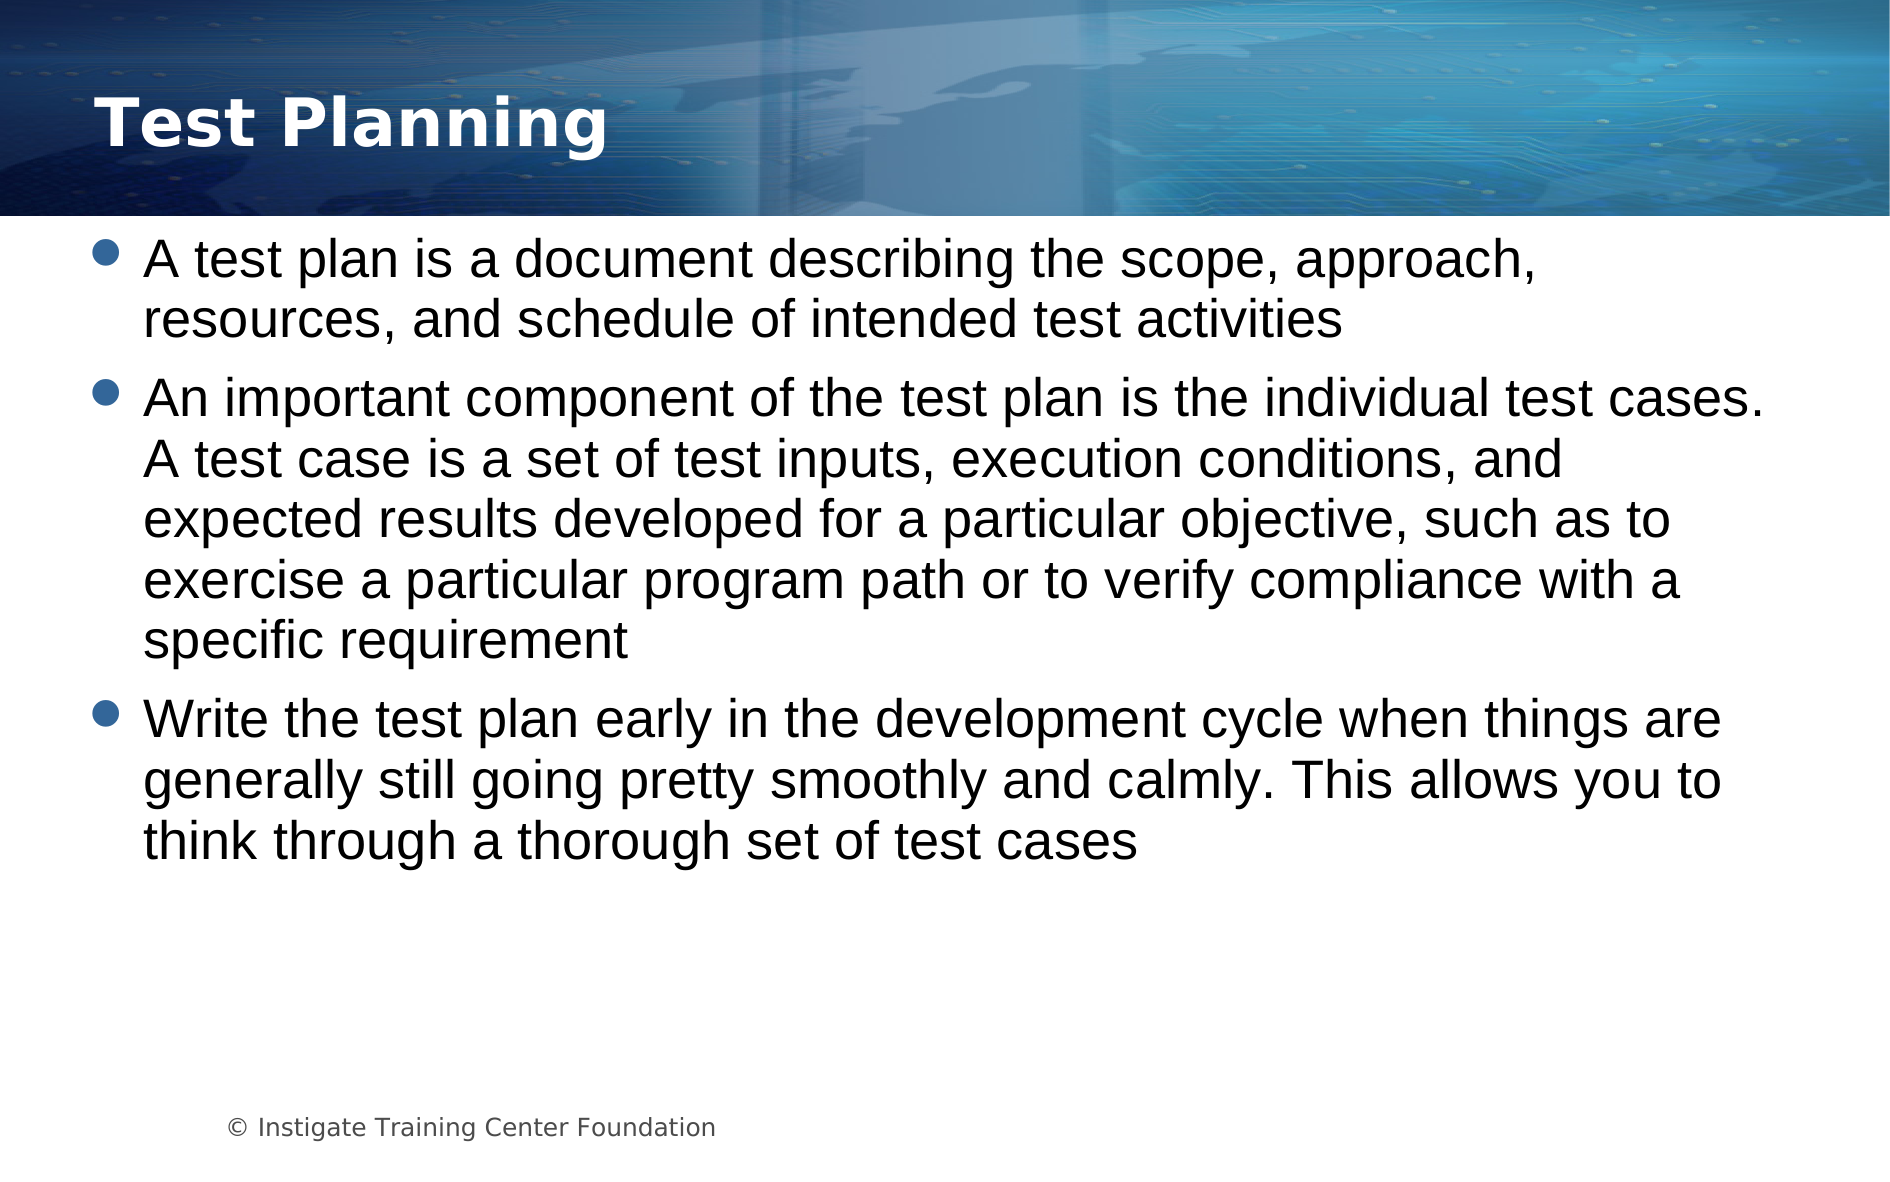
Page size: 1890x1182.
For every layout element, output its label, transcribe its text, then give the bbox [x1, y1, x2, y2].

title Test Planning [94, 47, 1793, 217]
picture [0, 0, 1890, 216]
list A test plan is a document describing the scope, approach, resources, and schedule of intended test activities An important component of the test plan is the individual test cases. A test case is a set of test inputs, execution conditions, and expected results developed for a particular objective, such as to exercise a particular program path or to verify compliance with a specific requirement Write the test plan early in the development cycle when things are generally still going pretty smoothly and calmly. This allows you to think through a thorough set of test cases [88, 228, 1788, 914]
